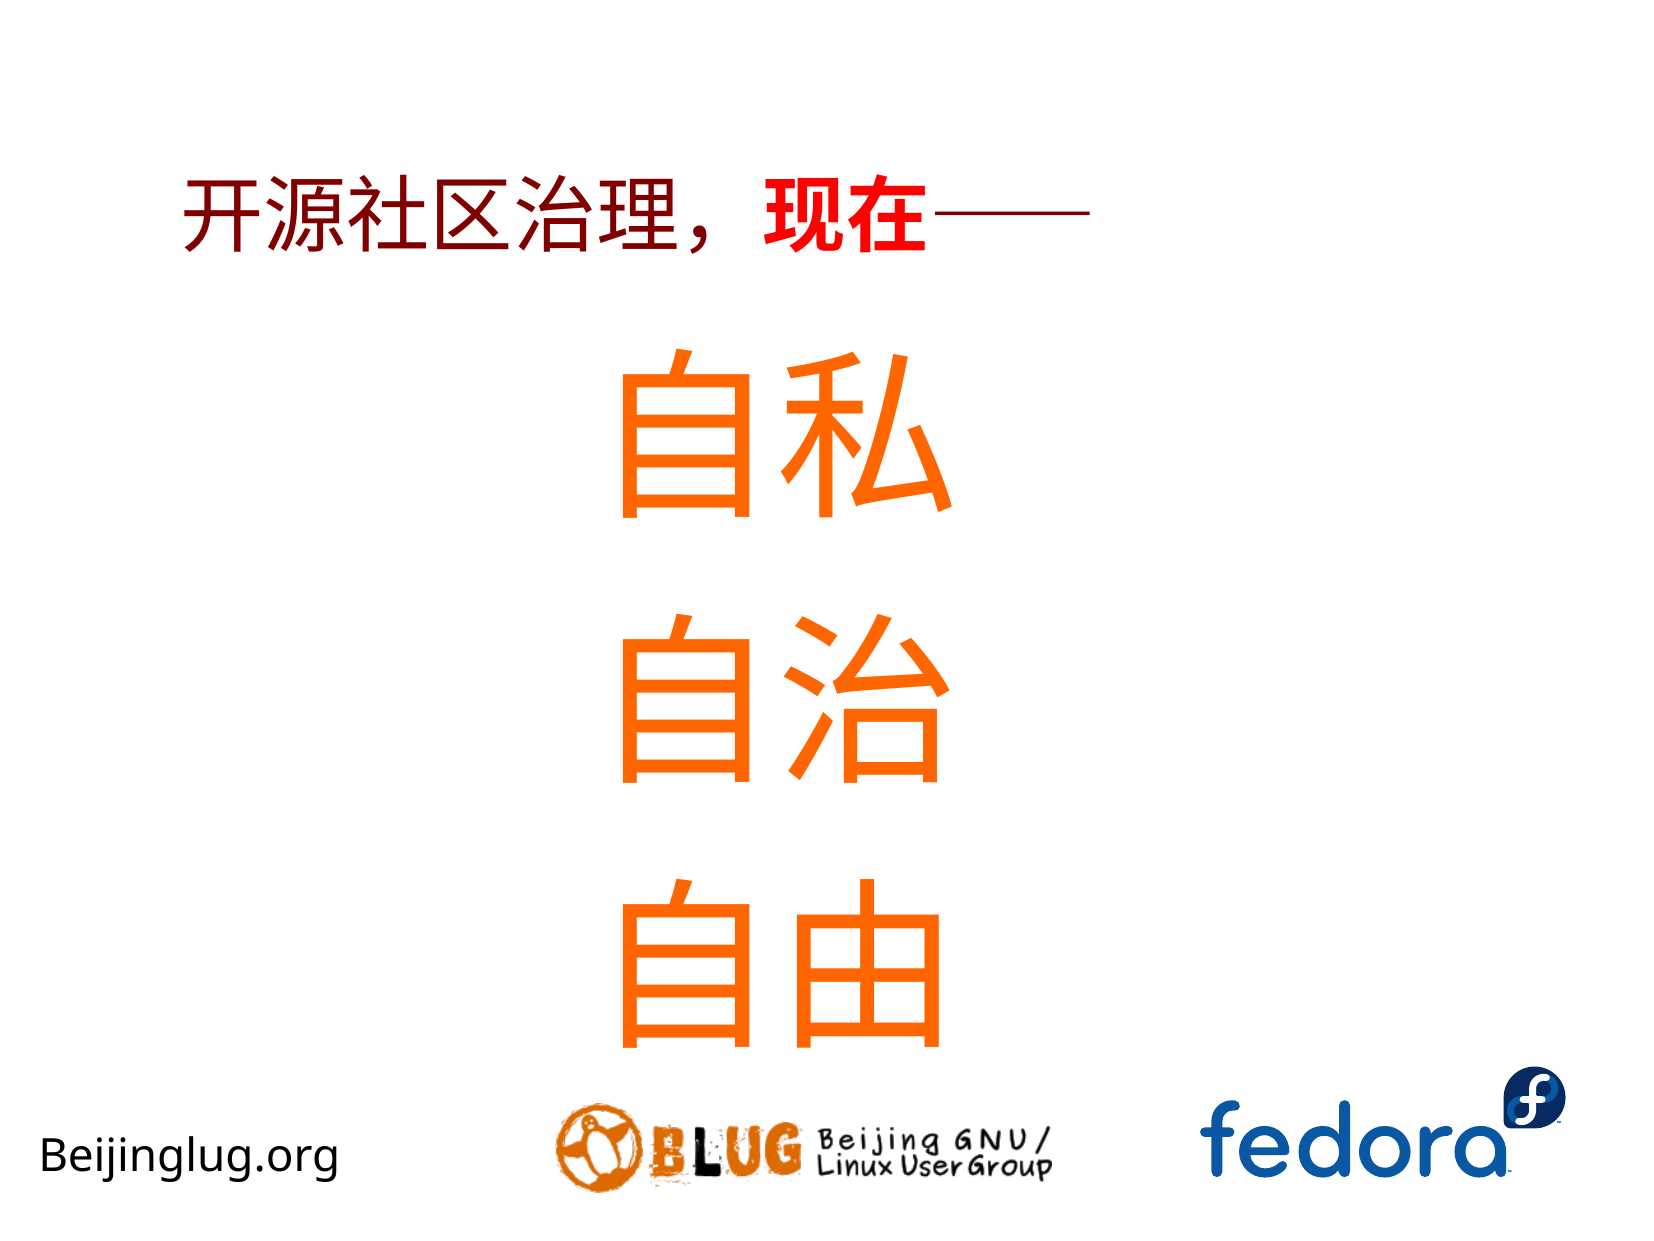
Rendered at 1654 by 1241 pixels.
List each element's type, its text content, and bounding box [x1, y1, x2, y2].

picture [555, 1103, 1052, 1193]
text_box 自私 自治 自由 [578, 283, 1217, 1019]
text_box 开源社区治理，现在—— [165, 141, 1118, 266]
